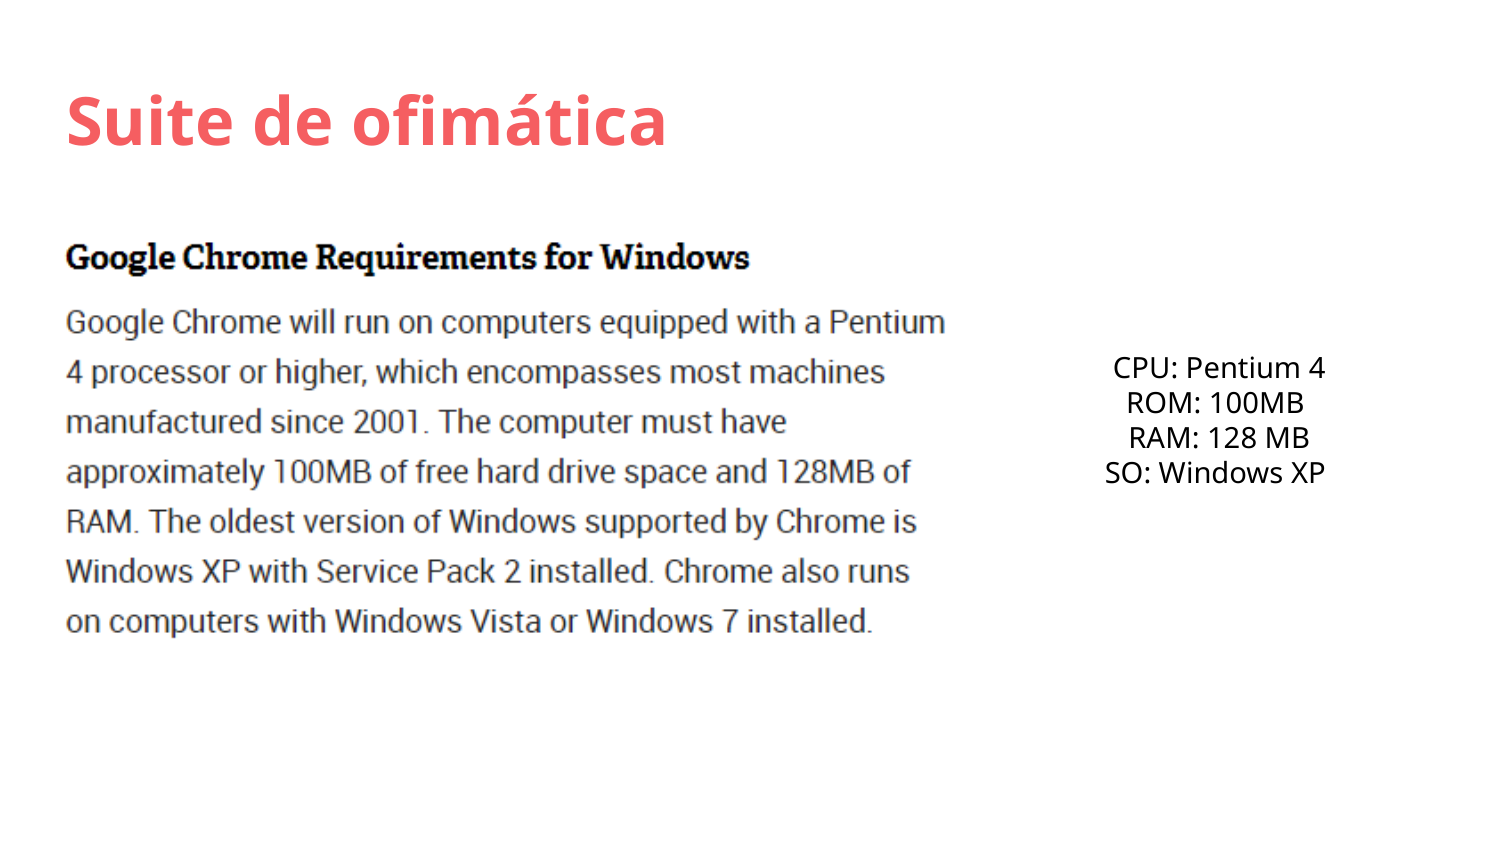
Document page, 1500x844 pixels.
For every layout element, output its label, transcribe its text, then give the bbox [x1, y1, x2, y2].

text_box CPU: Pentium 4 ROM: 100MB RAM: 128 MB SO: Windows XP [1037, 334, 1401, 509]
picture [51, 225, 970, 665]
title Suite de ofimática [51, 64, 1449, 167]
